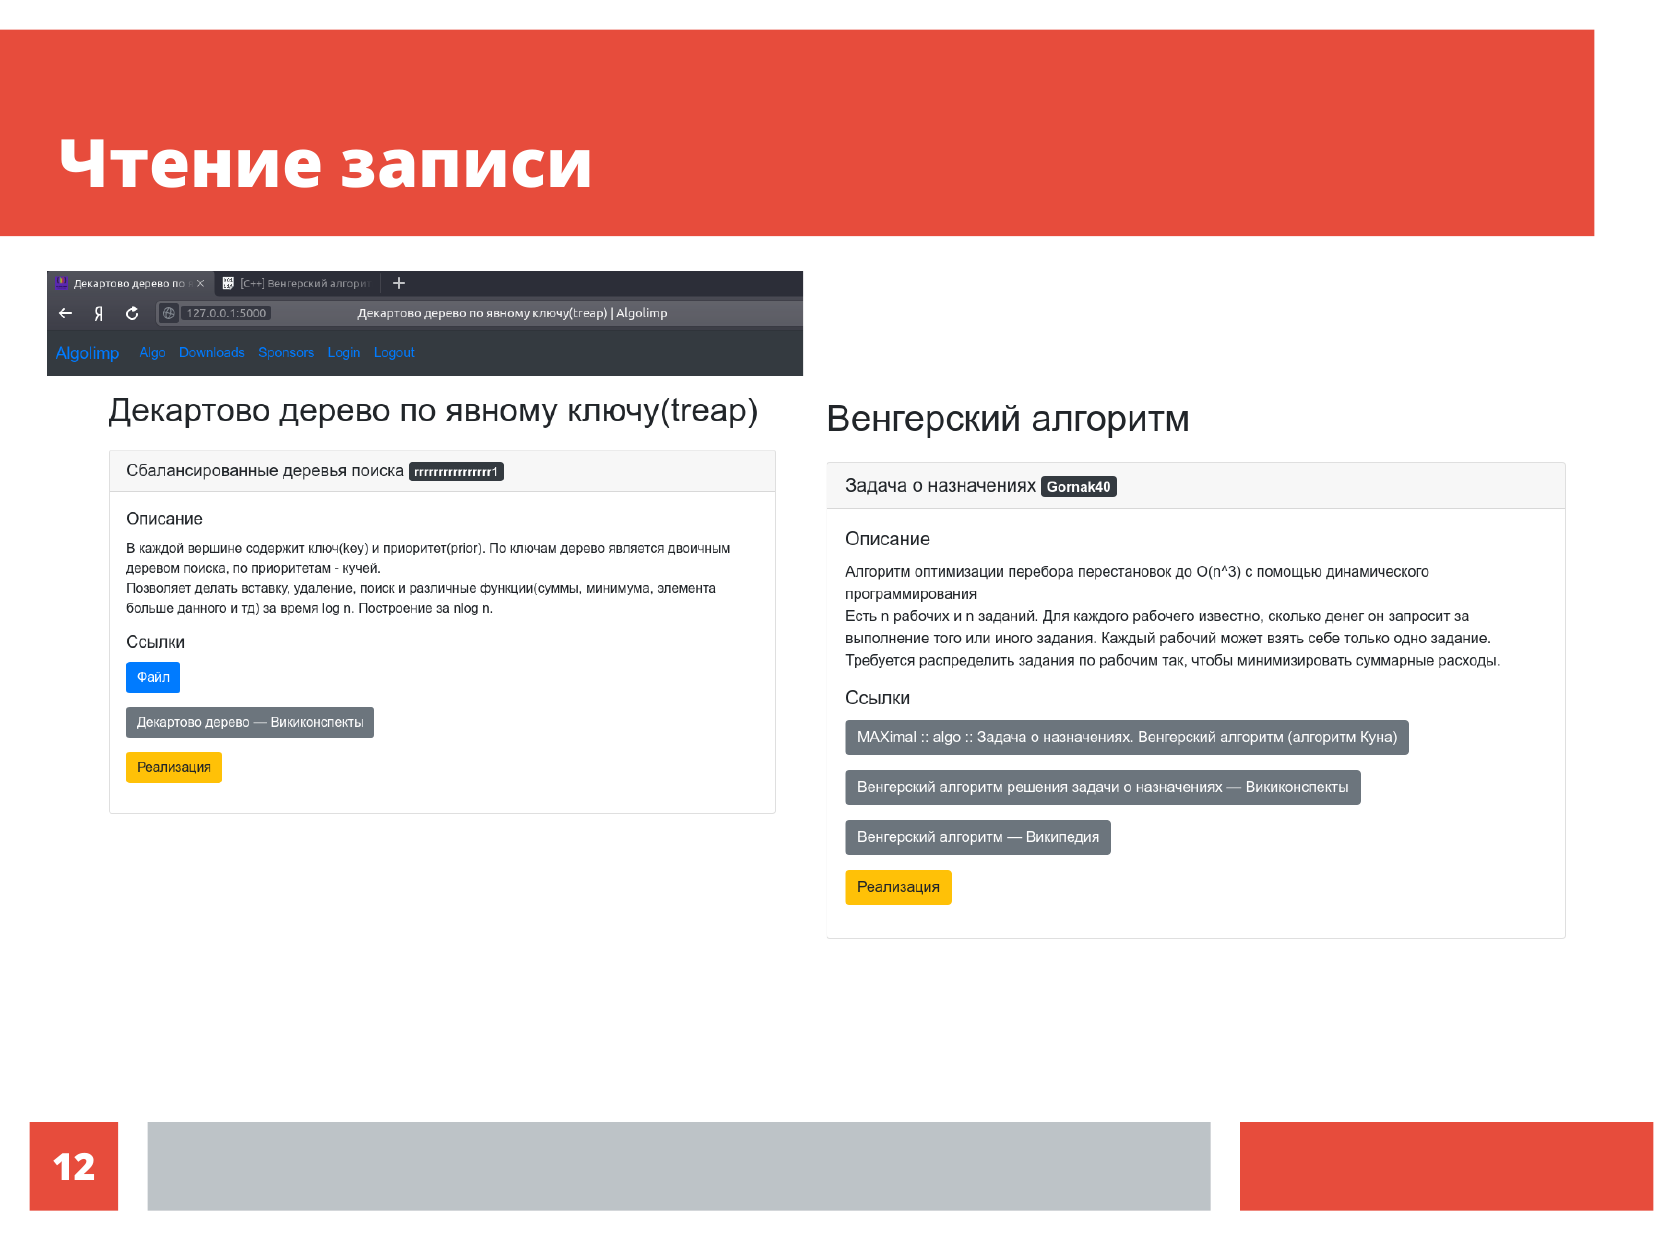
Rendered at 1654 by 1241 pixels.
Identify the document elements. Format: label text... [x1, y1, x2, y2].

picture [47, 271, 804, 861]
title Чтение записи [59, 59, 1595, 207]
picture [826, 389, 1583, 947]
